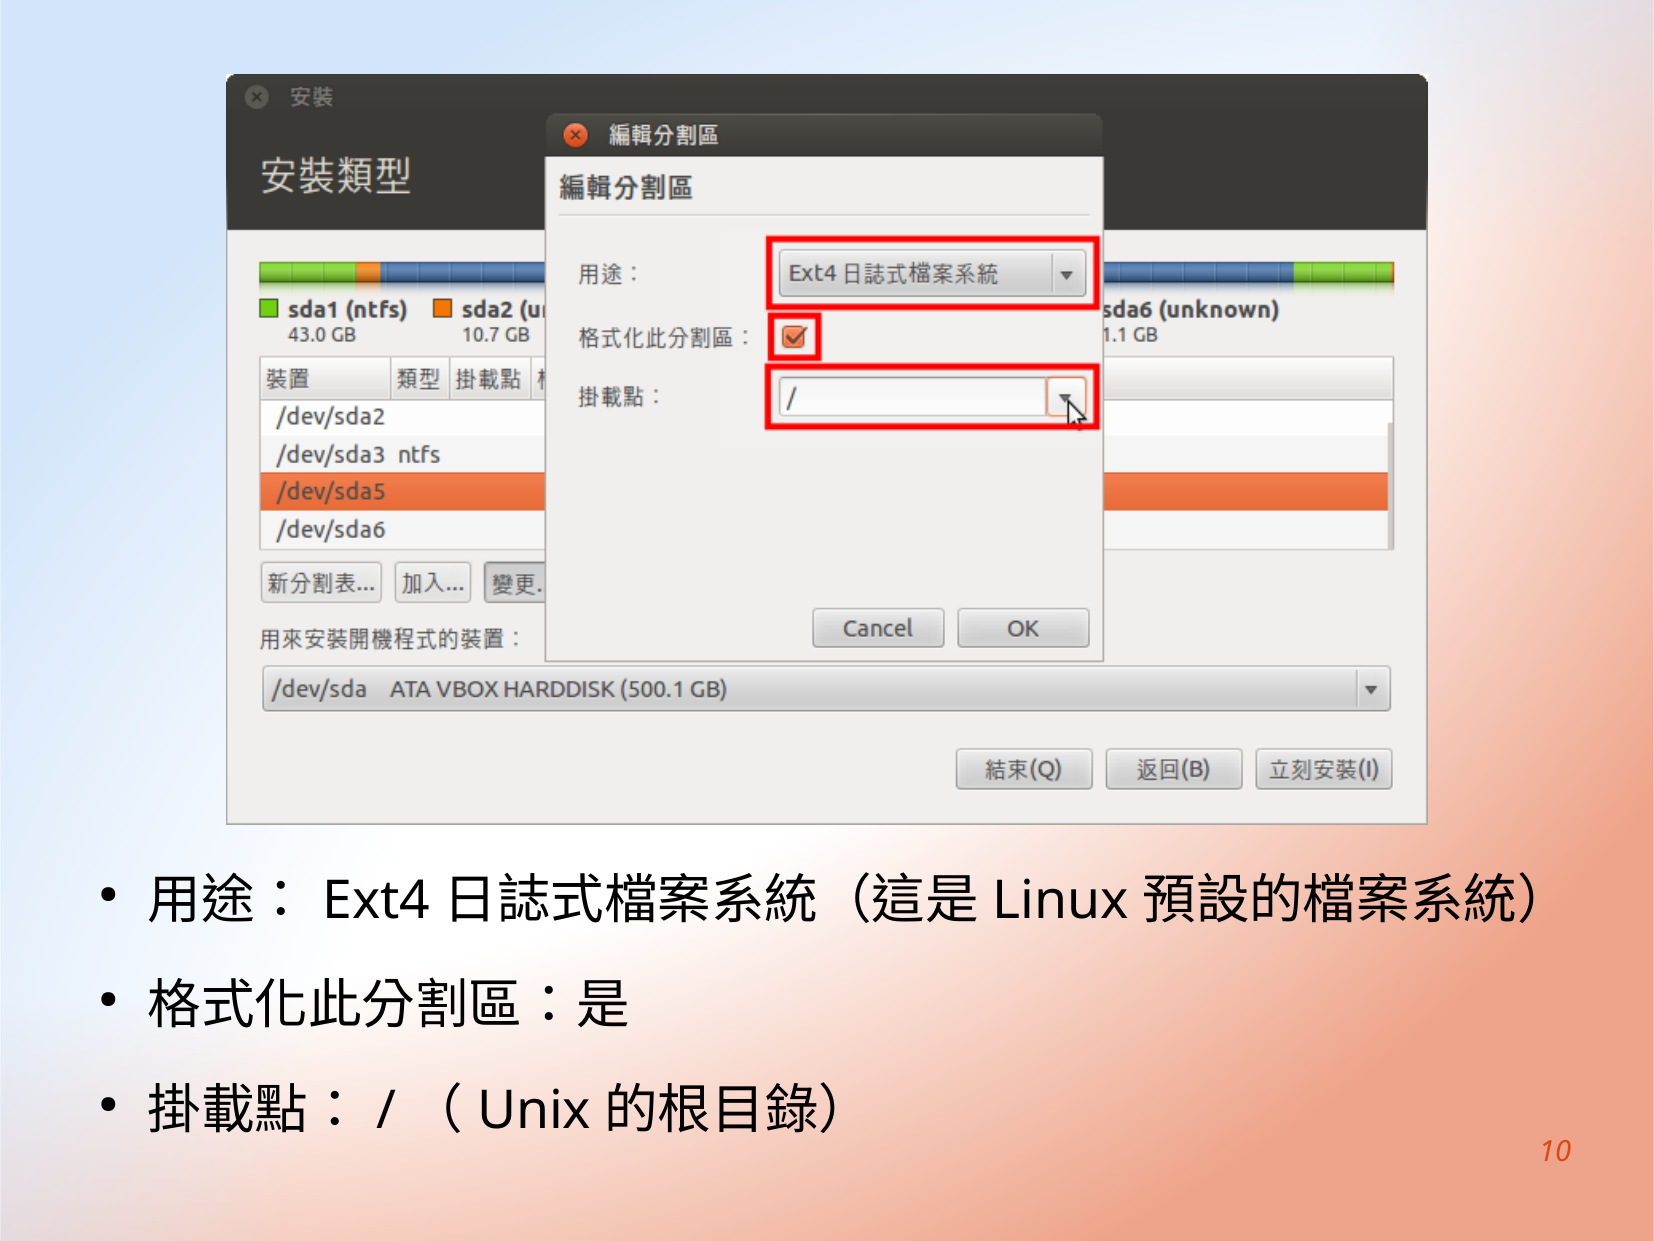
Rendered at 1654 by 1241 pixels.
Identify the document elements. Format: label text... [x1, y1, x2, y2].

list 用途：Ext4日誌式檔案系統（這是Linux預設的檔案系統） 格式化此分割區：是 掛載點：/（Unix的根目錄） [82, 857, 1571, 1201]
picture [0, 0, 1654, 1241]
